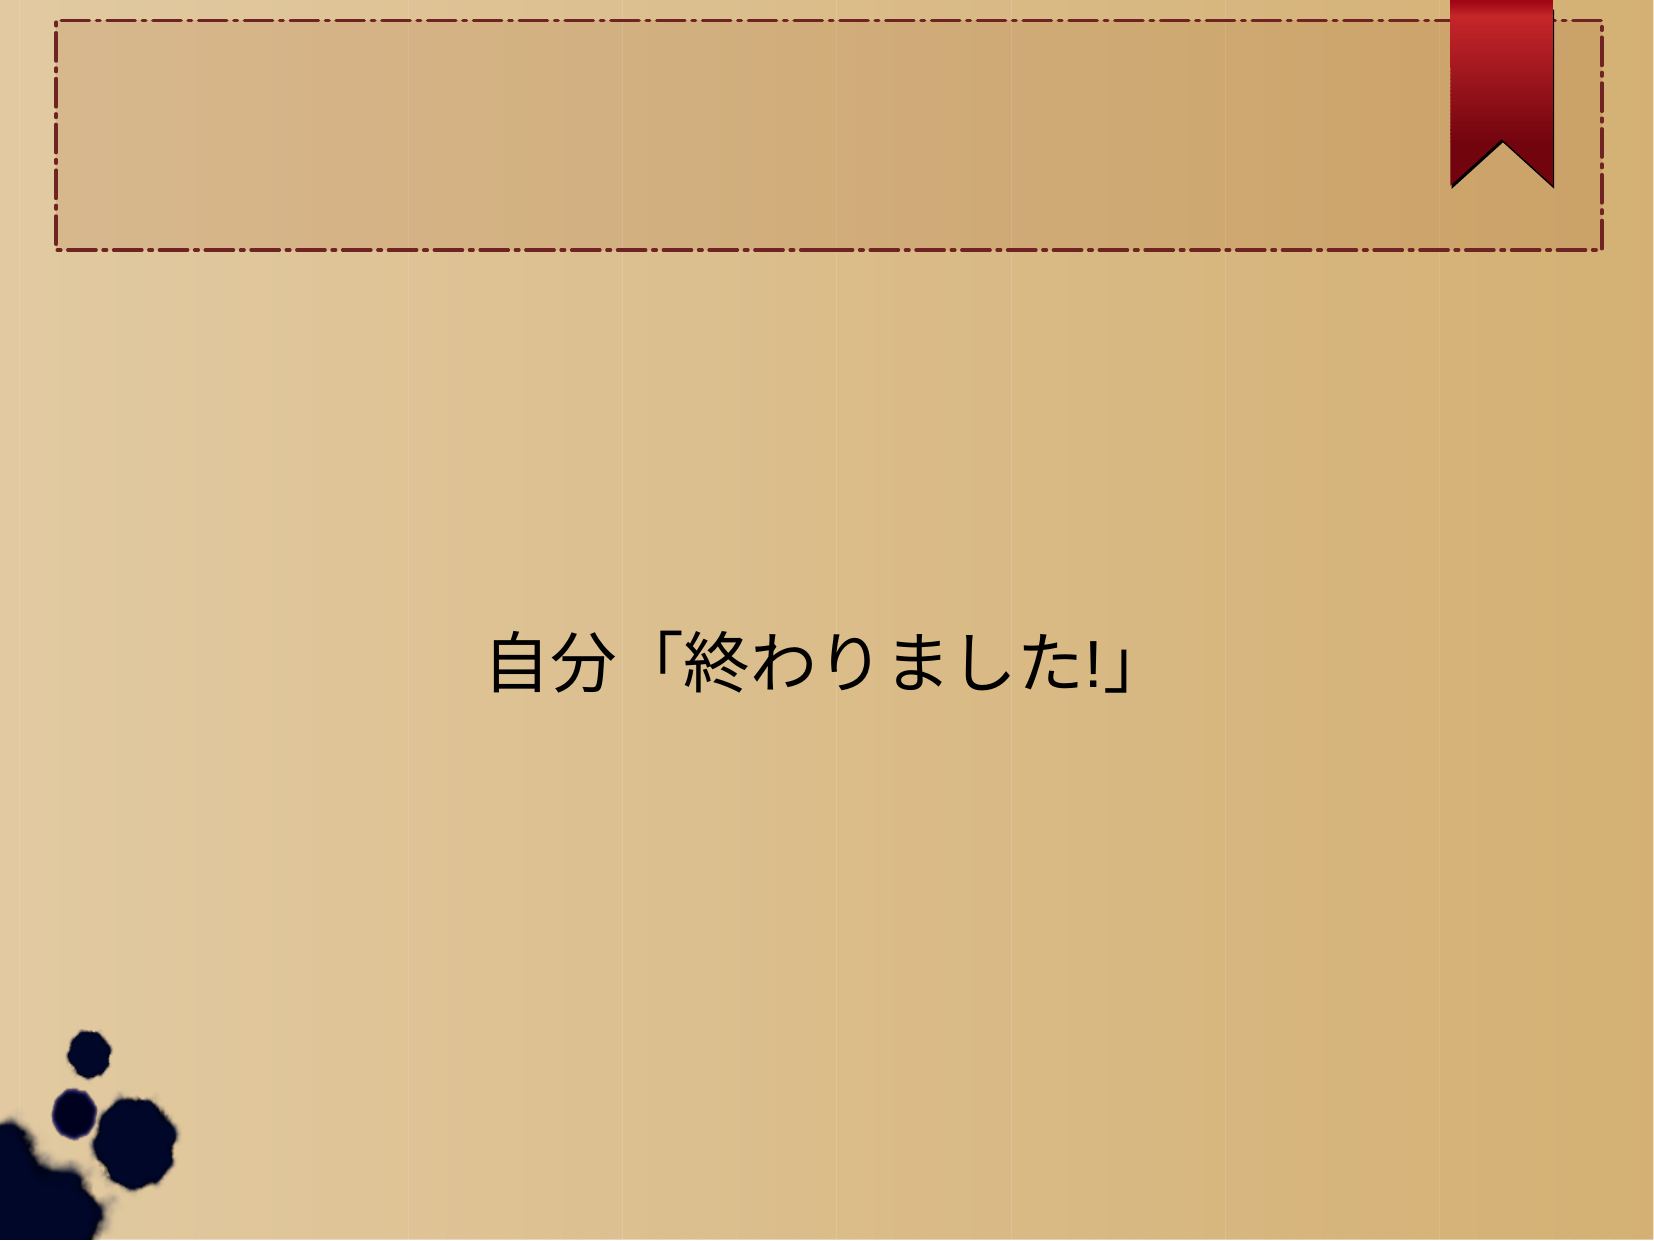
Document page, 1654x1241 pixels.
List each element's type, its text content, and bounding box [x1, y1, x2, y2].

subtitle 自分「終わりました!」 [82, 299, 1571, 1019]
